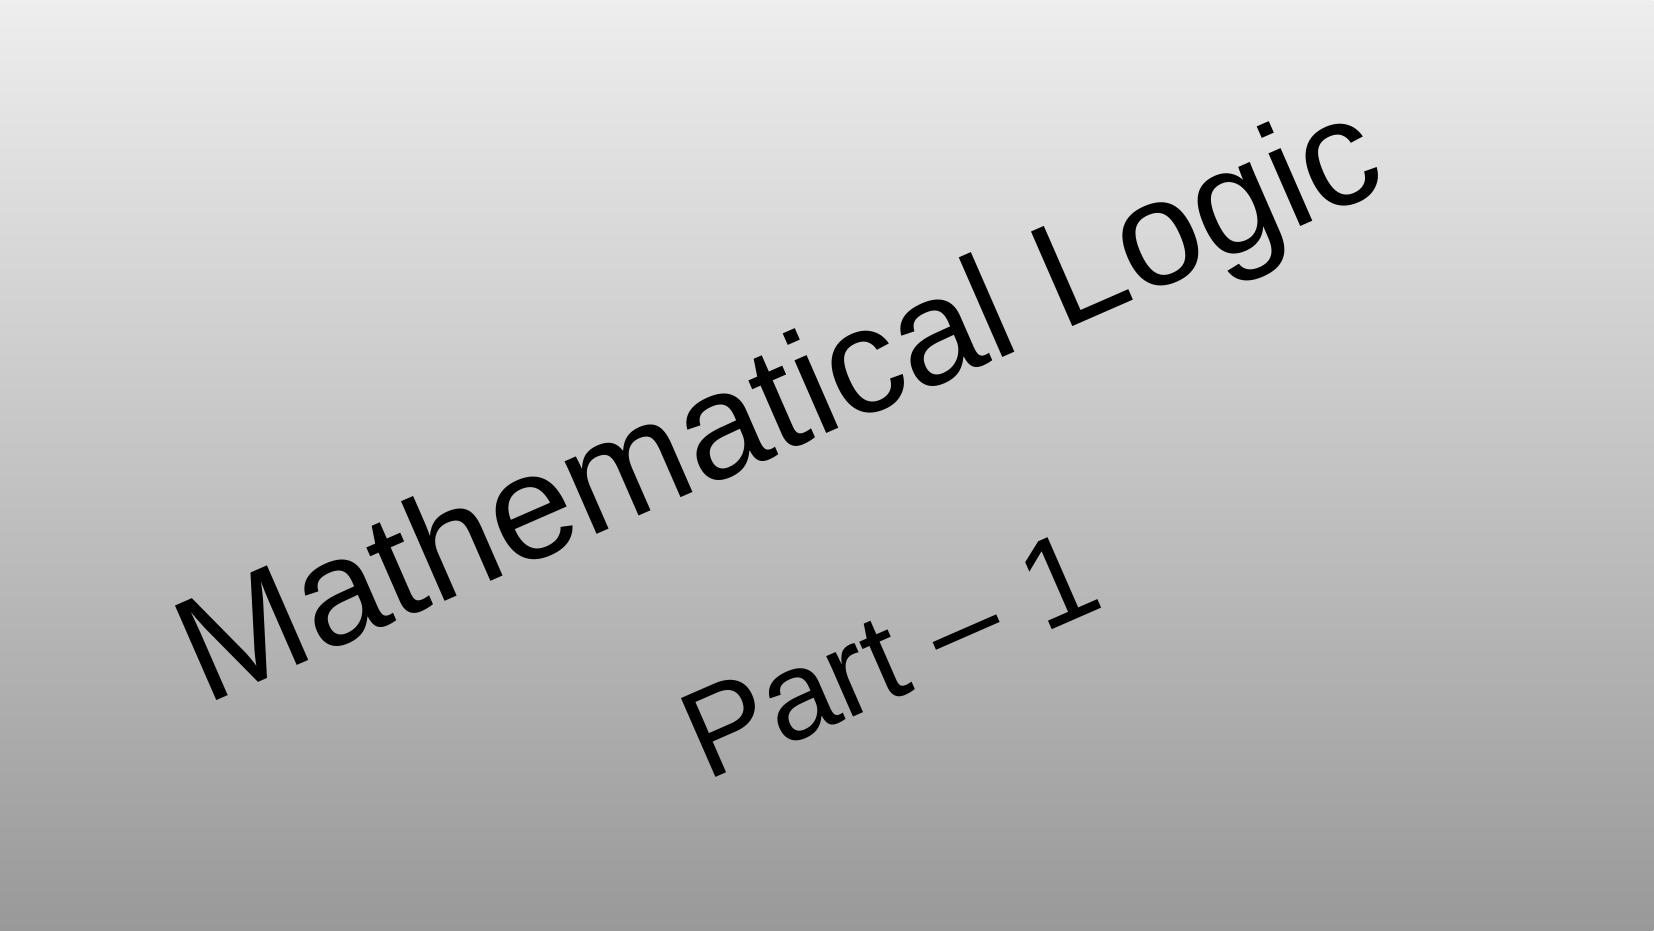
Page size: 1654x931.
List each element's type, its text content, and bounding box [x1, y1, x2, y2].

title Mathematical Logic Part – 1 [0, 0, 1654, 931]
